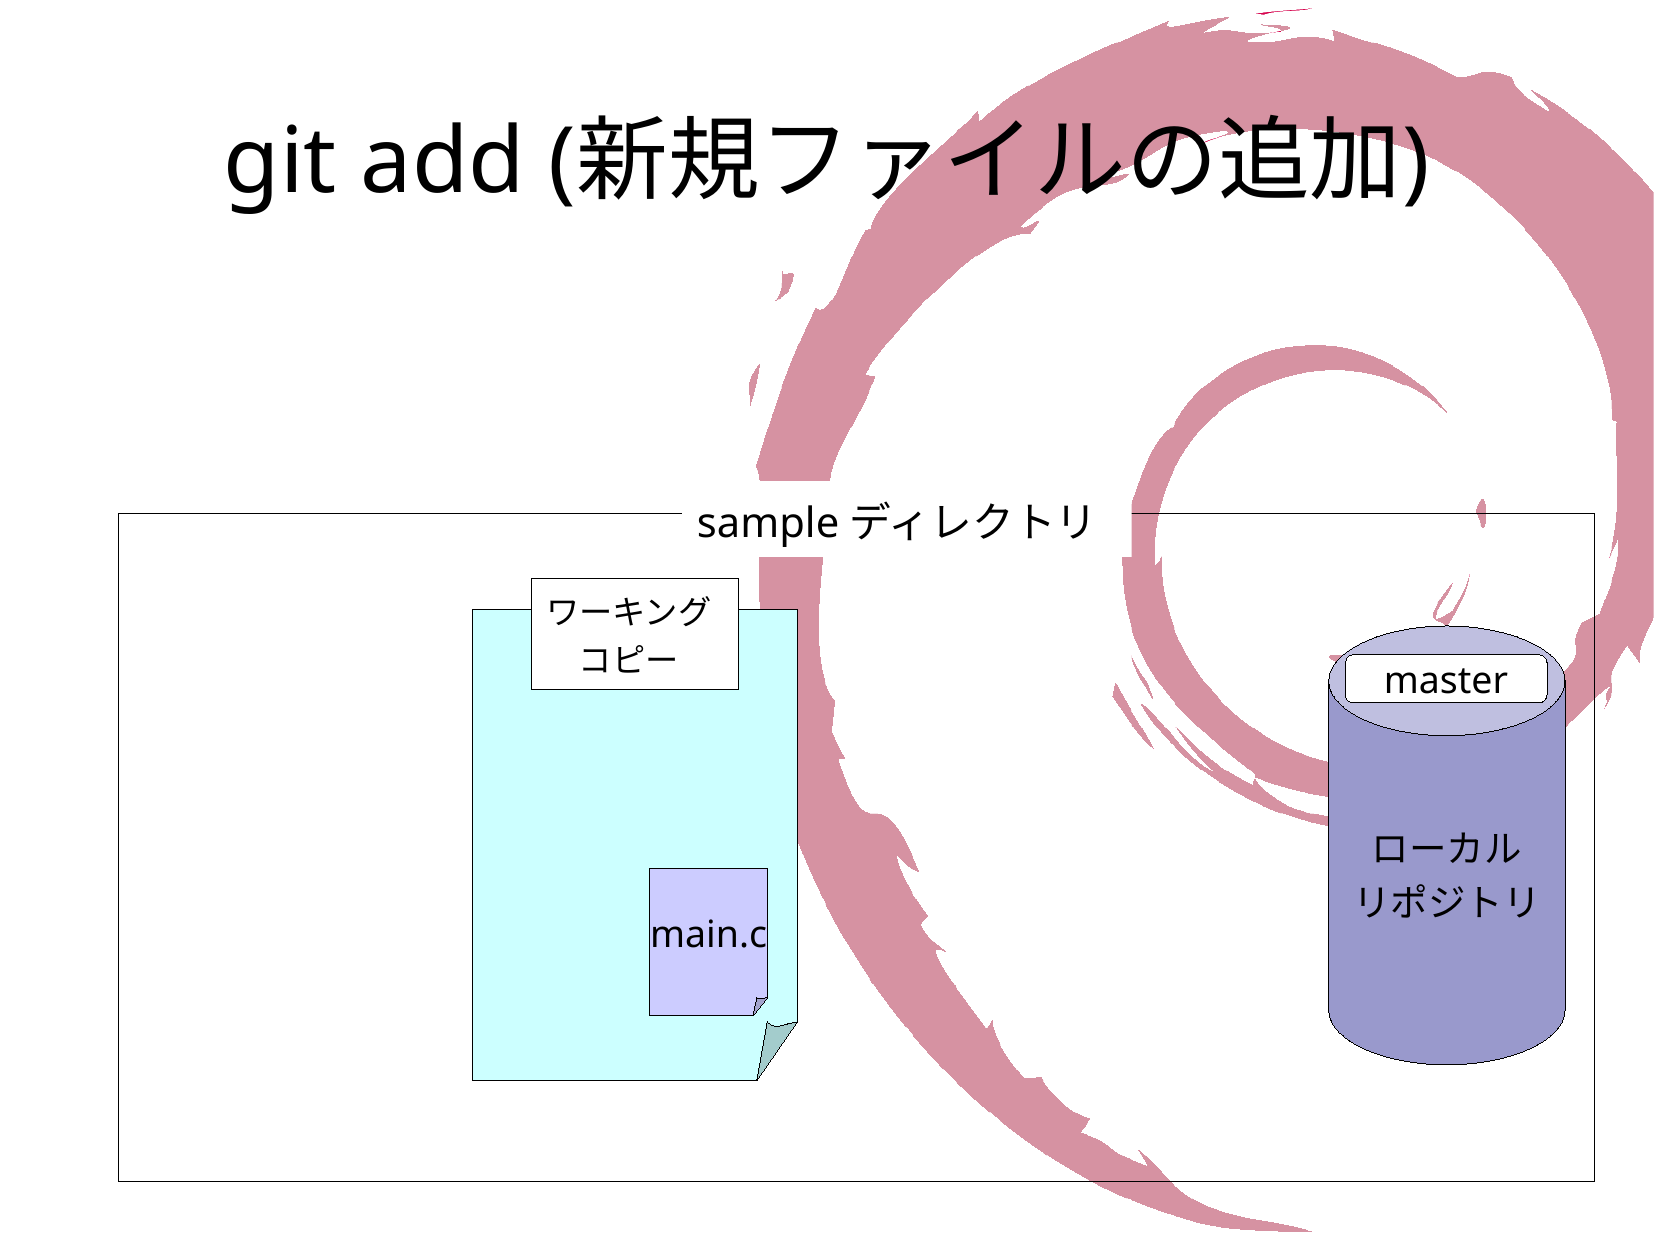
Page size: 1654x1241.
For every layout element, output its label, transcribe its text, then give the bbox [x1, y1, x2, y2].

text_box master [1345, 654, 1548, 703]
text_box ローカル リポジトリ [1328, 681, 1566, 1065]
text_box ワーキング コピー [531, 578, 739, 679]
text_box sample ディレクトリ [682, 481, 1132, 550]
title git add (新規ファイルの追加) [82, 56, 1571, 250]
picture [738, 514, 1594, 1181]
title Gitの課題 [1328, 625, 1566, 736]
text_box [472, 609, 798, 1081]
text_box main.c [649, 868, 768, 1016]
picture [738, 0, 1654, 1241]
